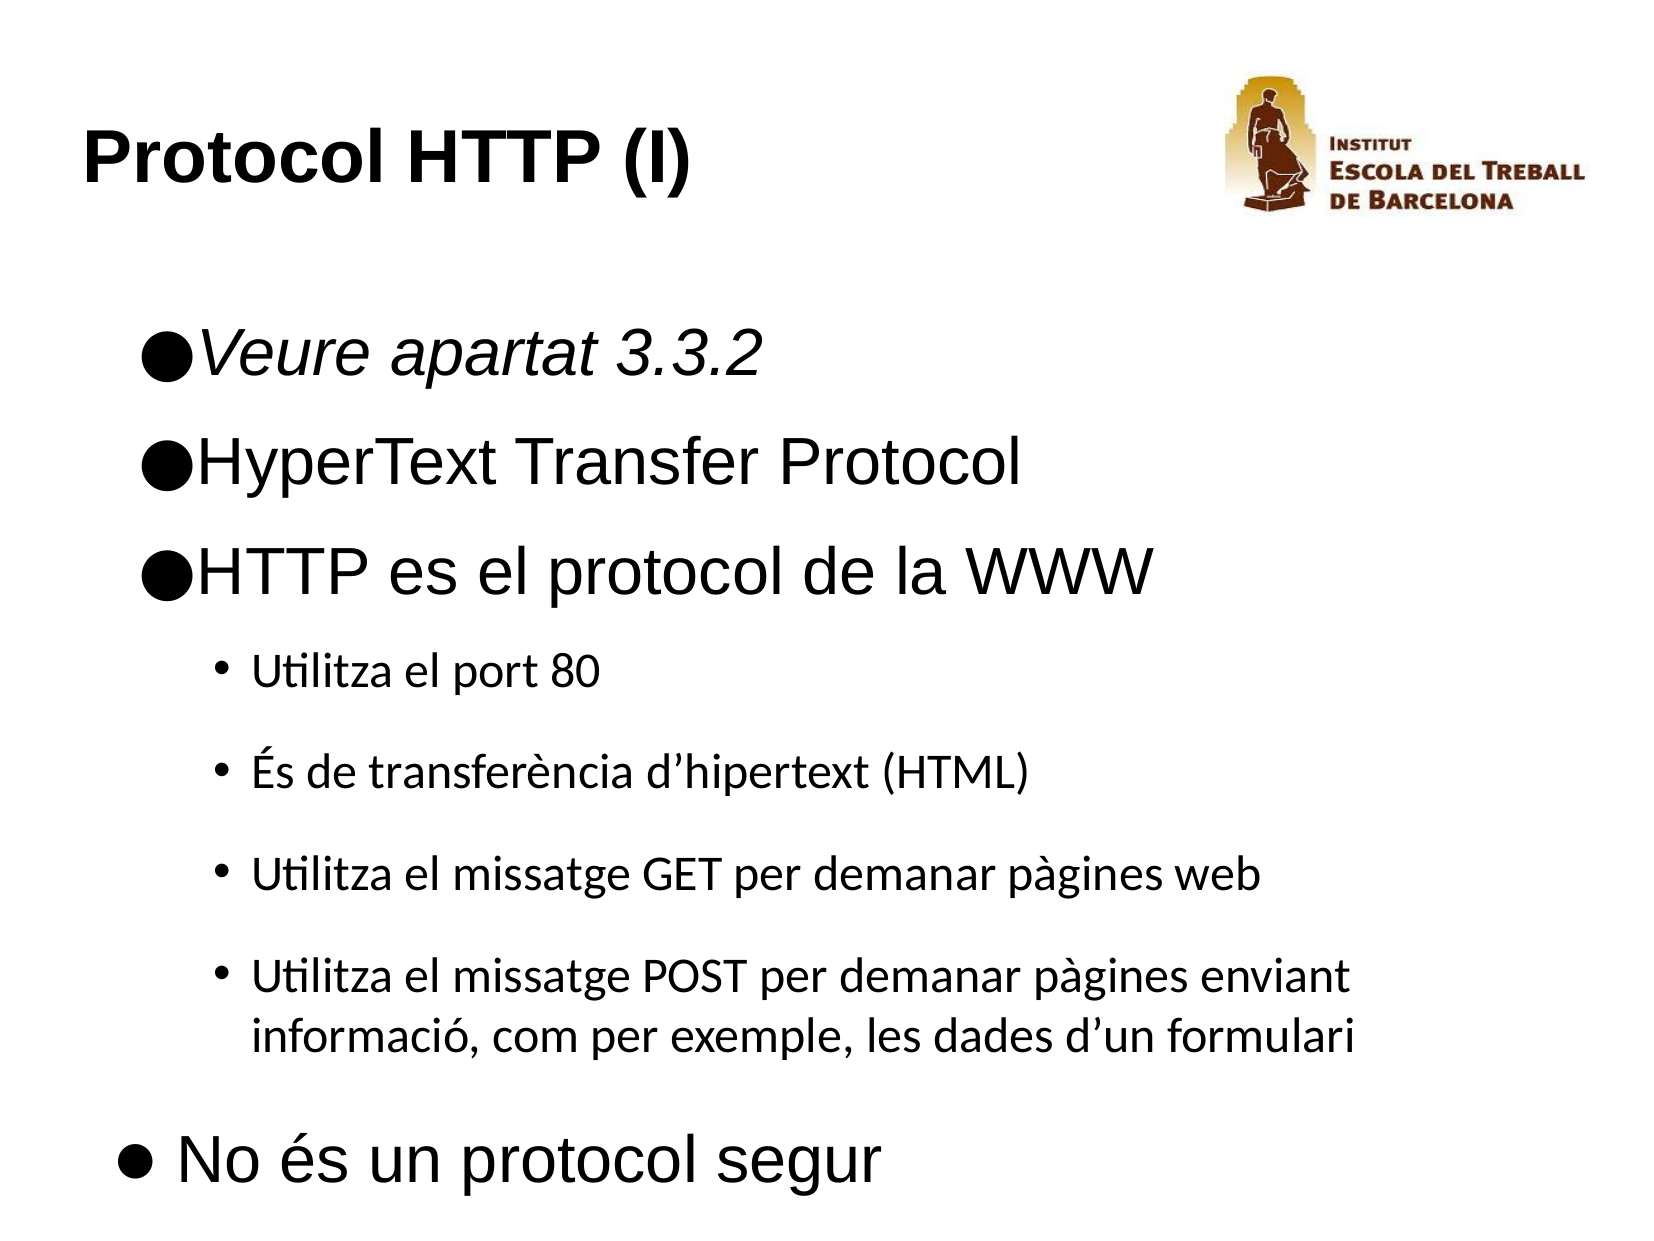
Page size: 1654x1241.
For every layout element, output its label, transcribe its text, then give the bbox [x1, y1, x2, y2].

title Protocol HTTP (I) [82, 49, 1571, 257]
list Veure apartat 3.3.2 HyperText Transfer Protocol HTTP es el protocol de la WWW Utilitza el port 80 És de transferència d’hipertext (HTML) Utilitza el missatge GET per demanar pàgines web Utilitza el missatge POST per demanar pàgines enviant informació, com per exemple, les dades d’un formulari No és un protocol segur La informació circula “en clar” Si volem xifrar la informació, cal utilitzar HTTPS [82, 290, 1571, 1109]
picture [1204, 70, 1595, 223]
